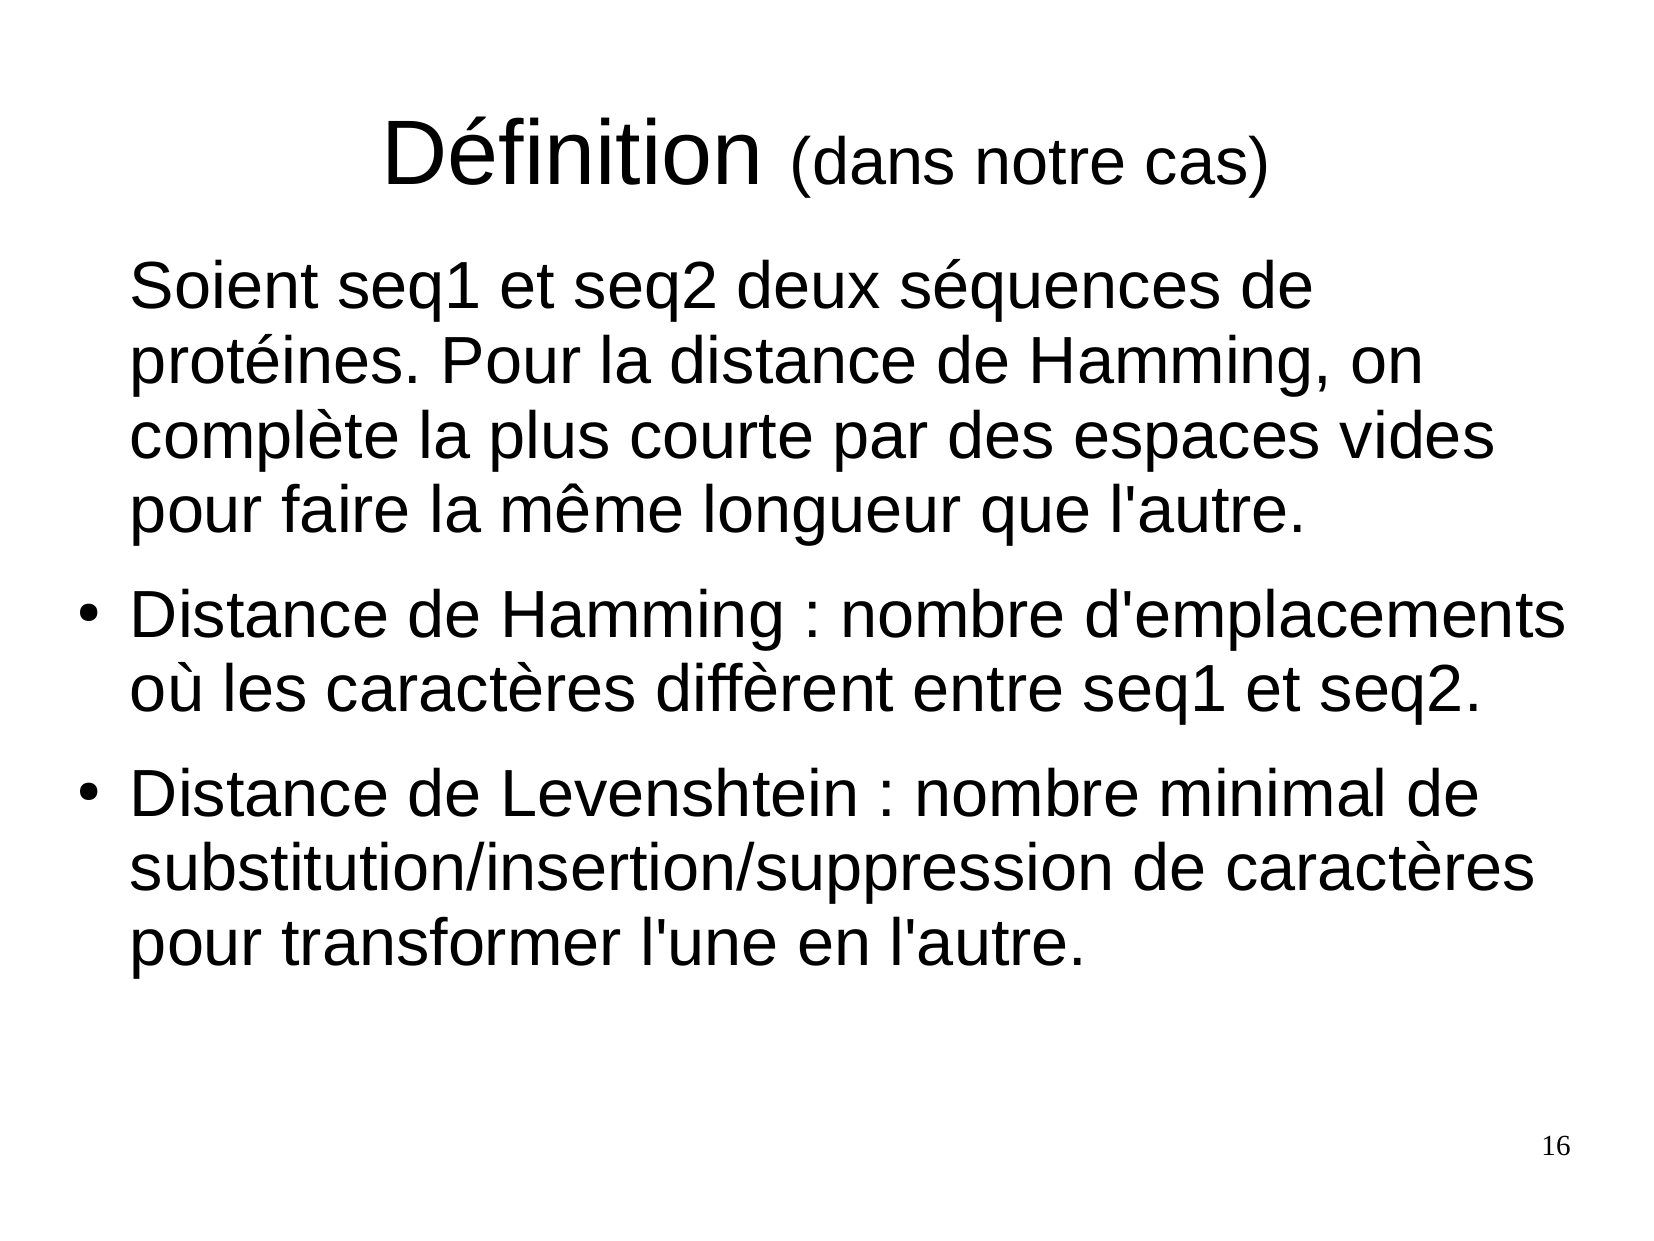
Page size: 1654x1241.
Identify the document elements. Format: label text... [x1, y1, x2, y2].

list Soient seq1 et seq2 deux séquences de protéines. Pour la distance de Hamming, on complète la plus courte par des espaces vides pour faire la même longueur que l'autre. Distance de Hamming : nombre d'emplacements où les caractères diffèrent entre seq1 et seq2. Distance de Levenshtein : nombre minimal de substitution/insertion/suppression de caractères pour transformer l'une en l'autre. [59, 248, 1607, 1067]
title Définition (dans notre cas) [82, 49, 1571, 248]
